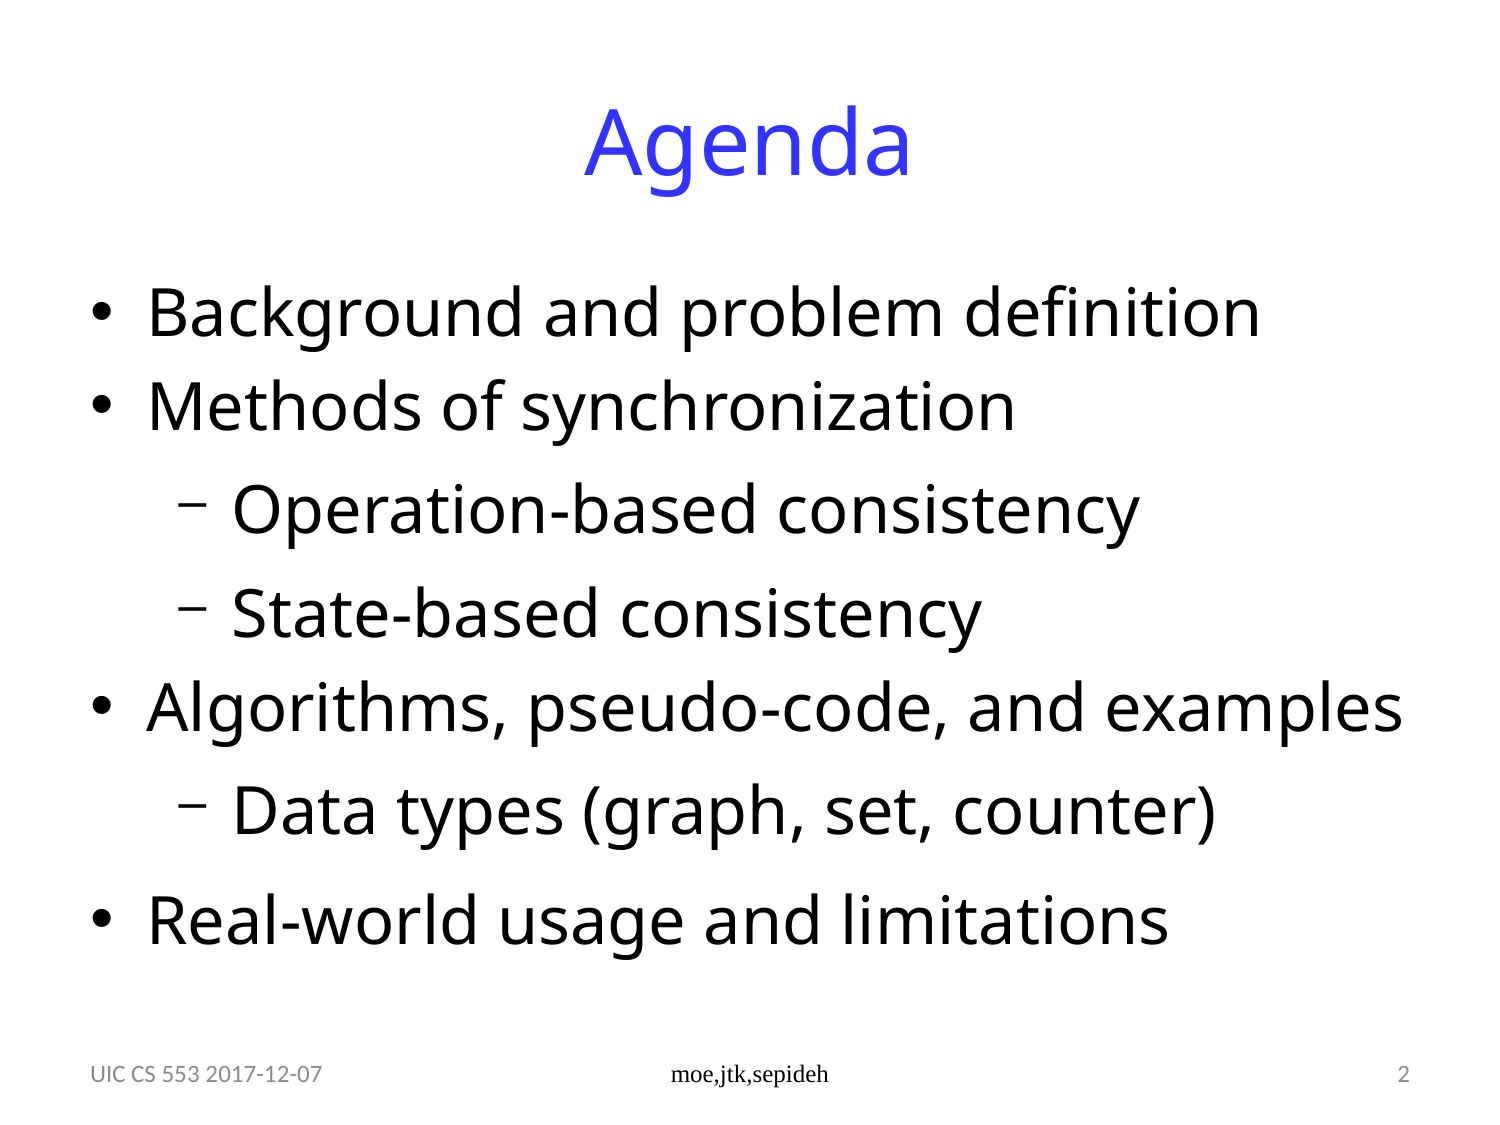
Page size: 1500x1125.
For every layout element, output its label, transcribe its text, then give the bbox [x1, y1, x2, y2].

list Background and problem definition Methods of synchronization Operation-based consistency State-based consistency Algorithms, pseudo-code, and examples Data types (graph, set, counter) Real-world usage and limitations [75, 262, 1425, 1005]
title Agenda [75, 45, 1425, 233]
